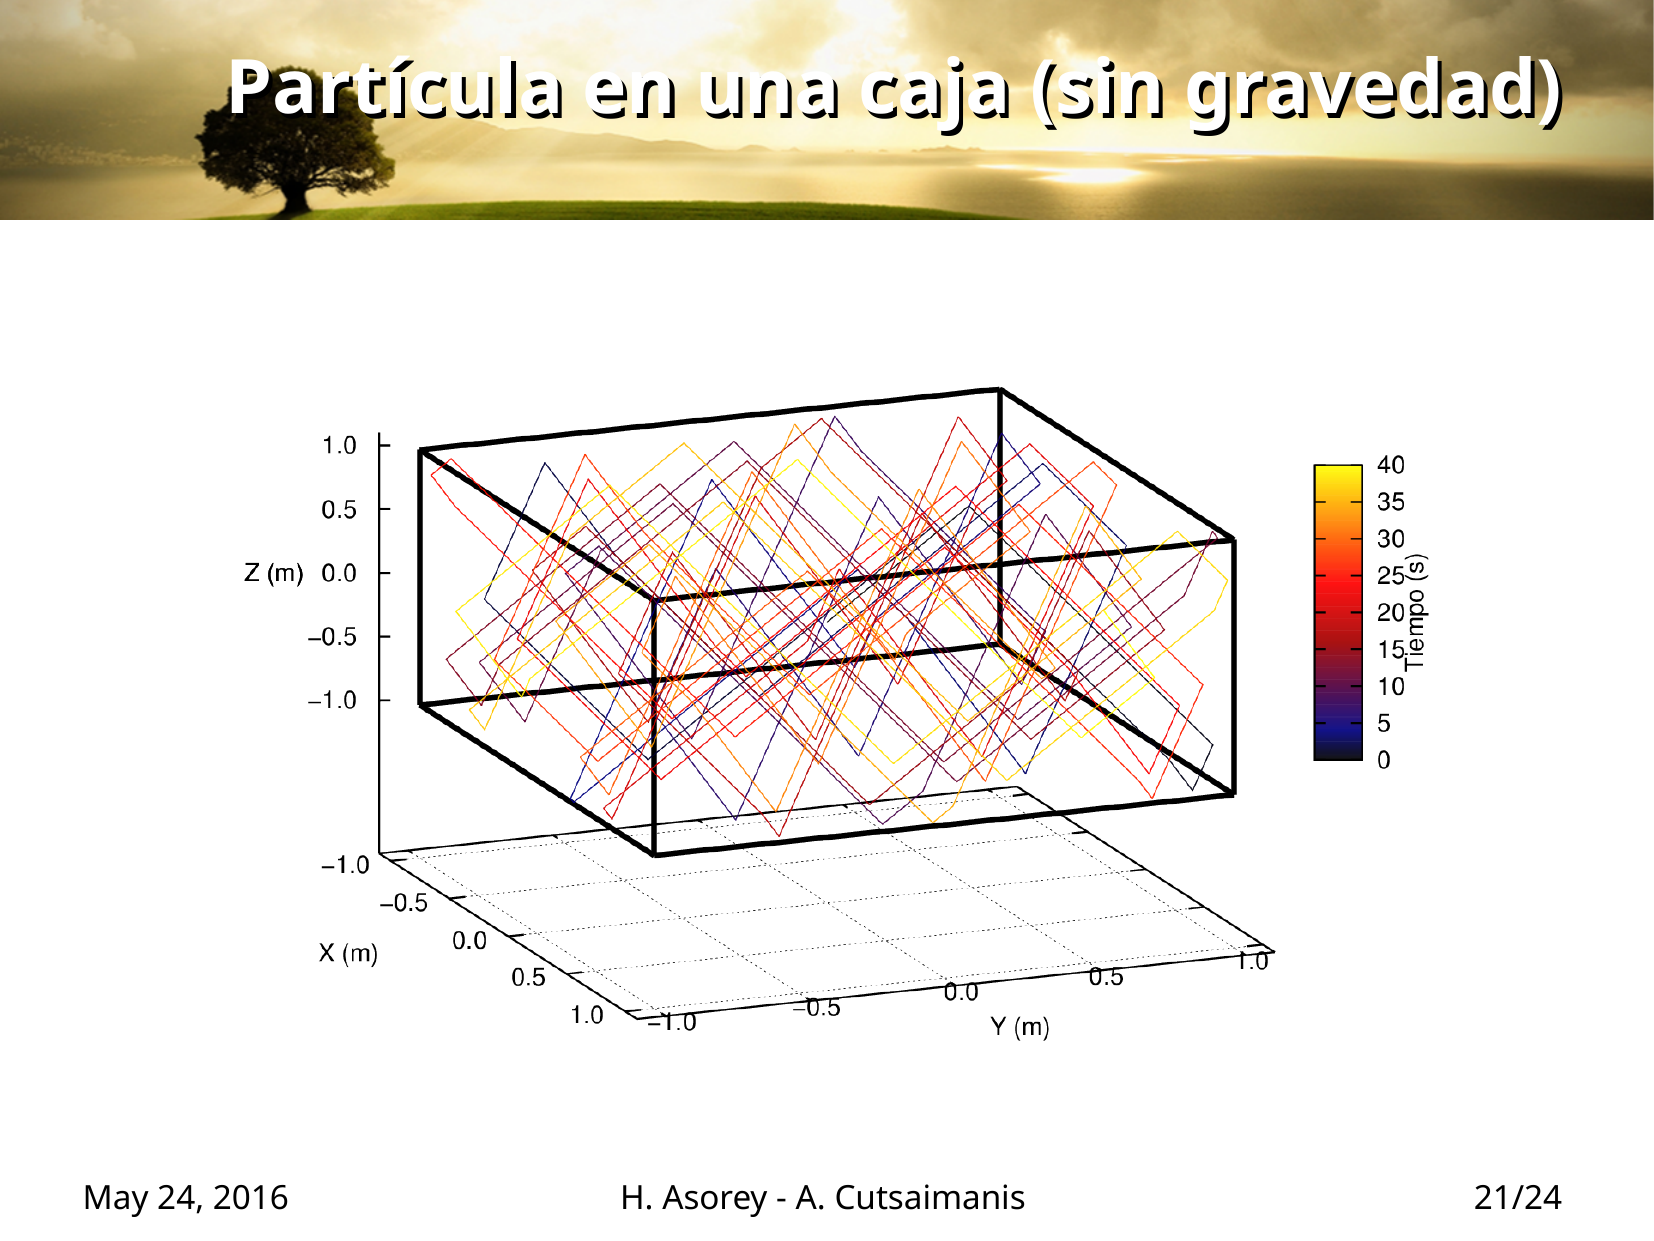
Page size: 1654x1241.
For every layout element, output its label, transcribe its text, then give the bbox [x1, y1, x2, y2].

picture [0, 0, 1654, 220]
title Partícula en una caja (sin gravedad) [75, 19, 1564, 151]
picture [183, 254, 1470, 1156]
